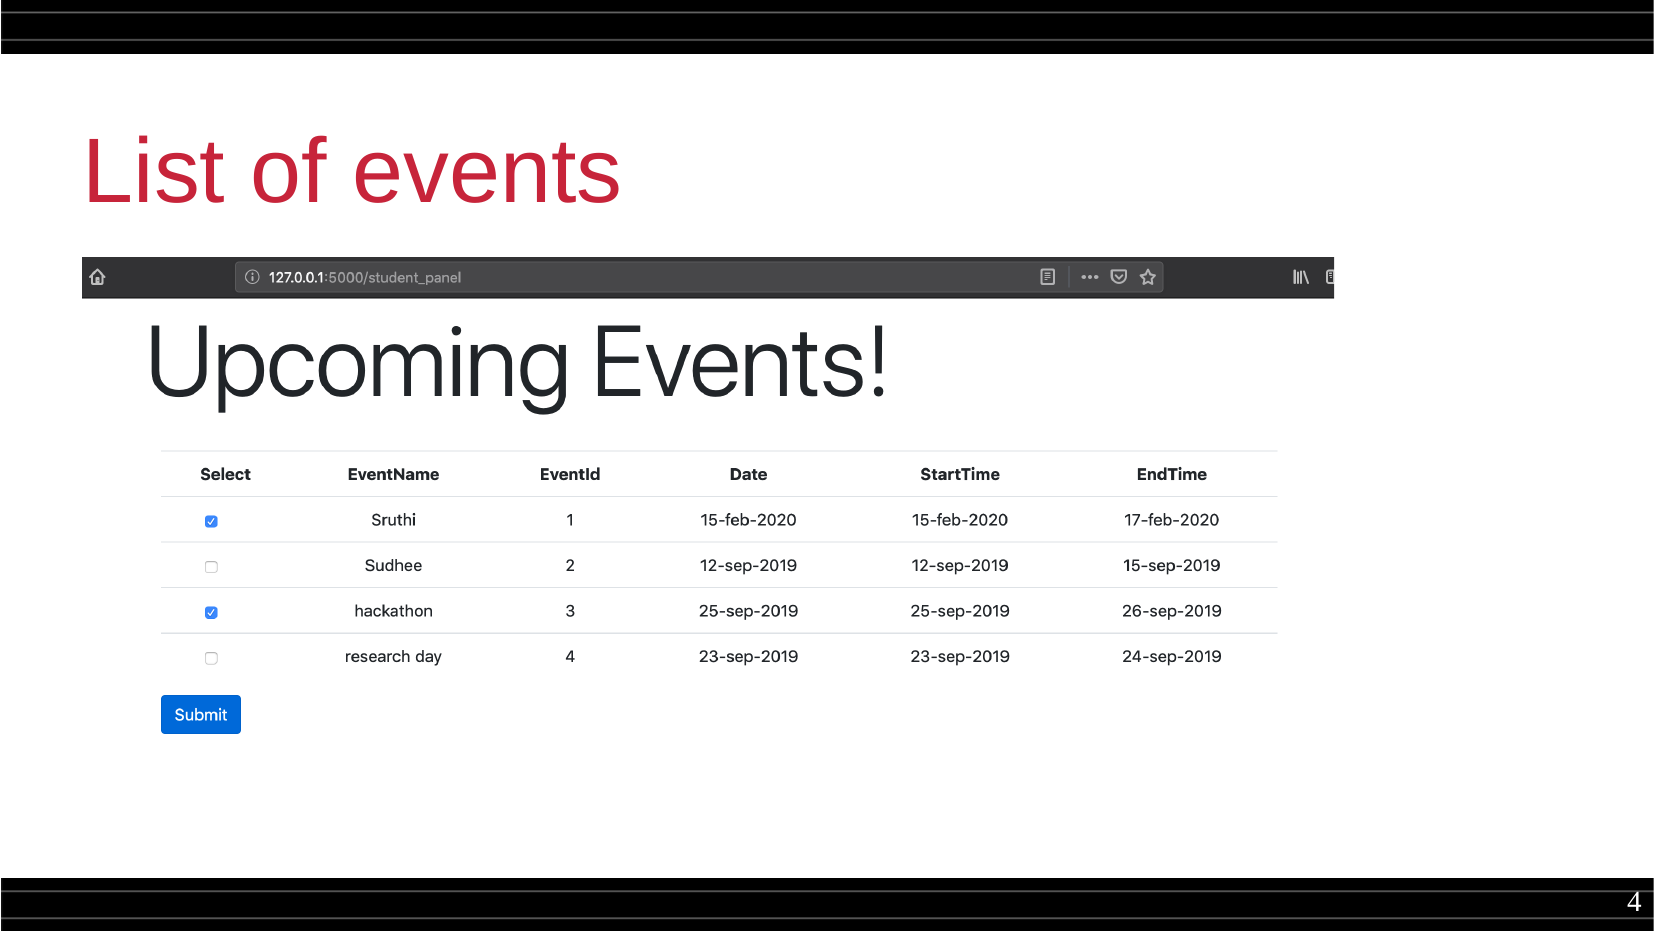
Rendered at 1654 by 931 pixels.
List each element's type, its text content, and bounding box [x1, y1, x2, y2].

title List of events [82, 92, 1571, 249]
picture [82, 257, 1335, 801]
picture [1, 0, 1654, 54]
picture [1, 878, 1654, 931]
